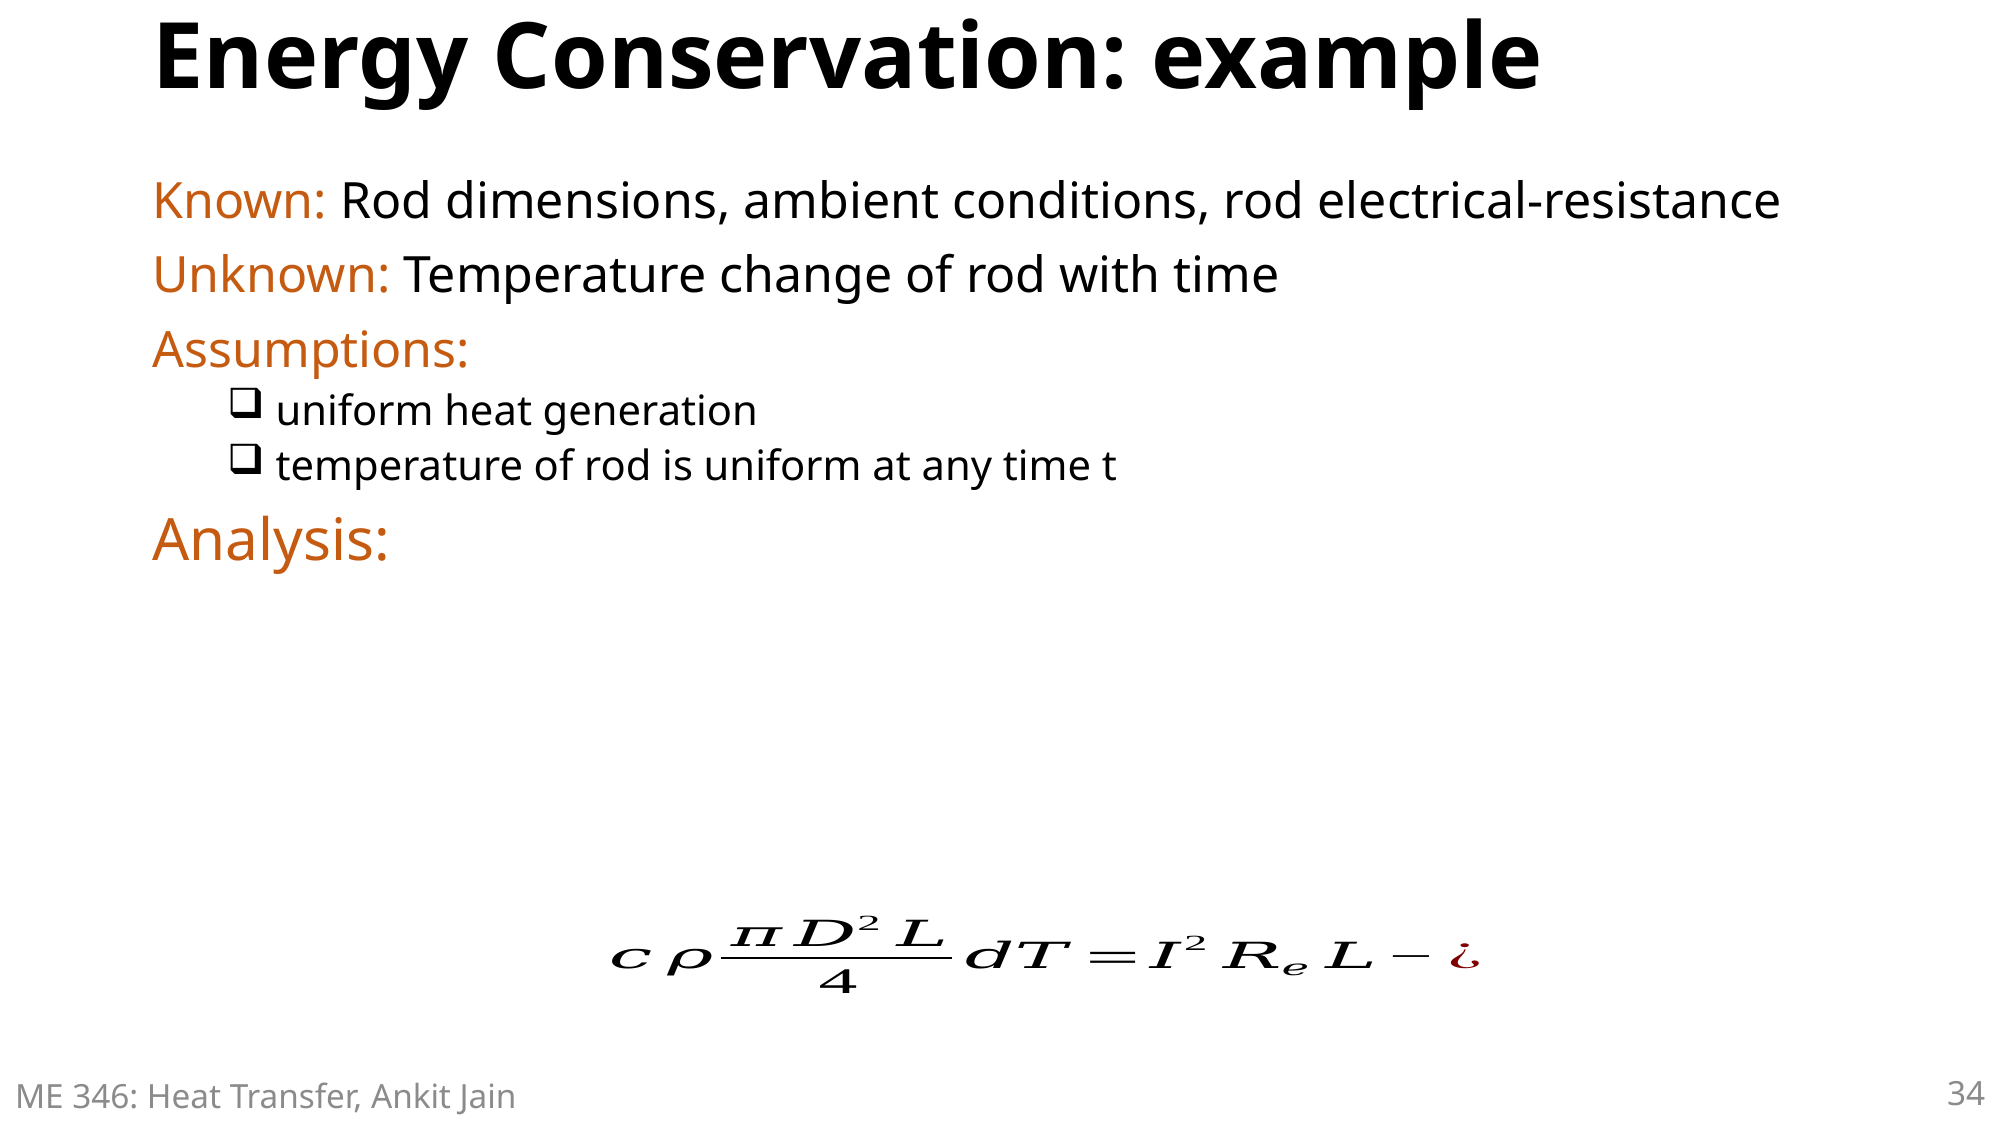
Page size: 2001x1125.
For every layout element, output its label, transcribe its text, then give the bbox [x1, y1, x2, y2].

title Energy Conservation: example [137, 0, 1863, 167]
list Known: Rod dimensions, ambient conditions, rod electrical-resistance Unknown: Temperature change of rod with time Assumptions: uniform heat generation temperature of rod is uniform at any time t Analysis: [137, 167, 1863, 1014]
footer ME 346: Heat Transfer, Ankit Jain [0, 1065, 1045, 1125]
chart [589, 909, 1500, 1001]
